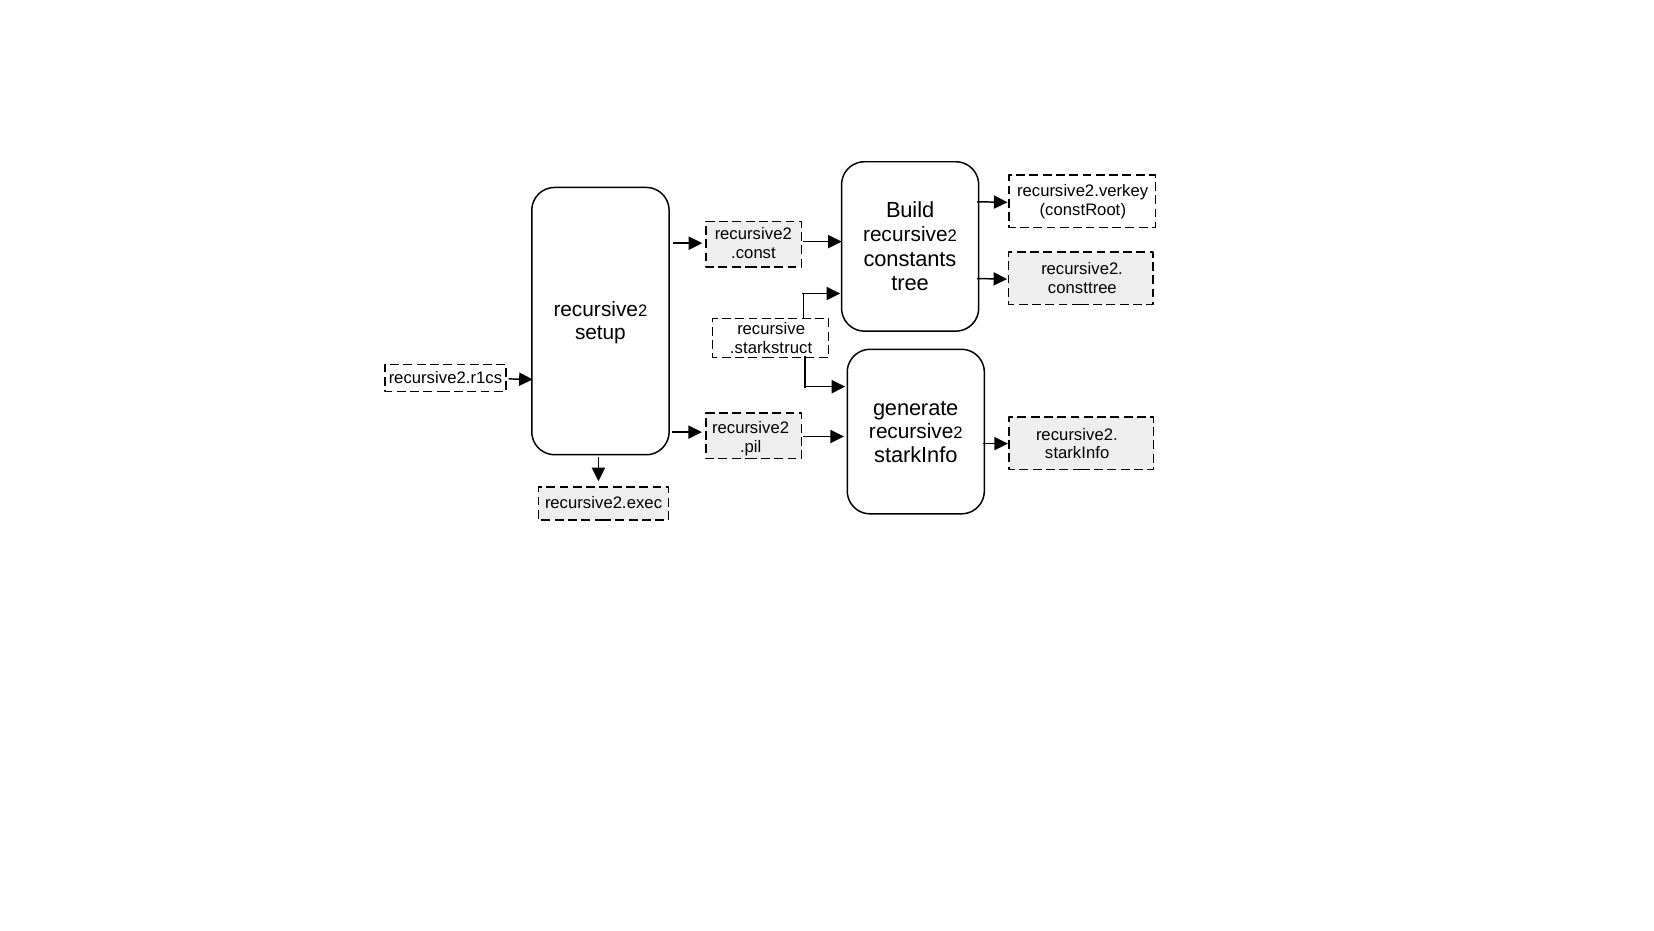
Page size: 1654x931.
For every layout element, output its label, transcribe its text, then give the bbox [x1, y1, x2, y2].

text_box [1147, 417, 1154, 470]
text_box recursive2 setup [531, 187, 670, 455]
text_box recursive2.verkey(constRoot) [1000, 164, 1166, 236]
text_box recursive2.r1cs [370, 361, 521, 395]
text_box recursive2 .pil [685, 411, 816, 464]
text_box recursive2. starkInfo [1007, 417, 1147, 470]
text_box Build recursive2 constants tree [841, 161, 979, 332]
text_box generate recursive2 starkInfo [847, 349, 985, 514]
text_box recursive2. consttree [1012, 251, 1153, 305]
text_box recursive2 .const [688, 217, 819, 270]
text_box recursive2.exec [519, 476, 689, 529]
text_box recursive .starkstruct [680, 312, 862, 365]
text_box [1008, 251, 1012, 305]
